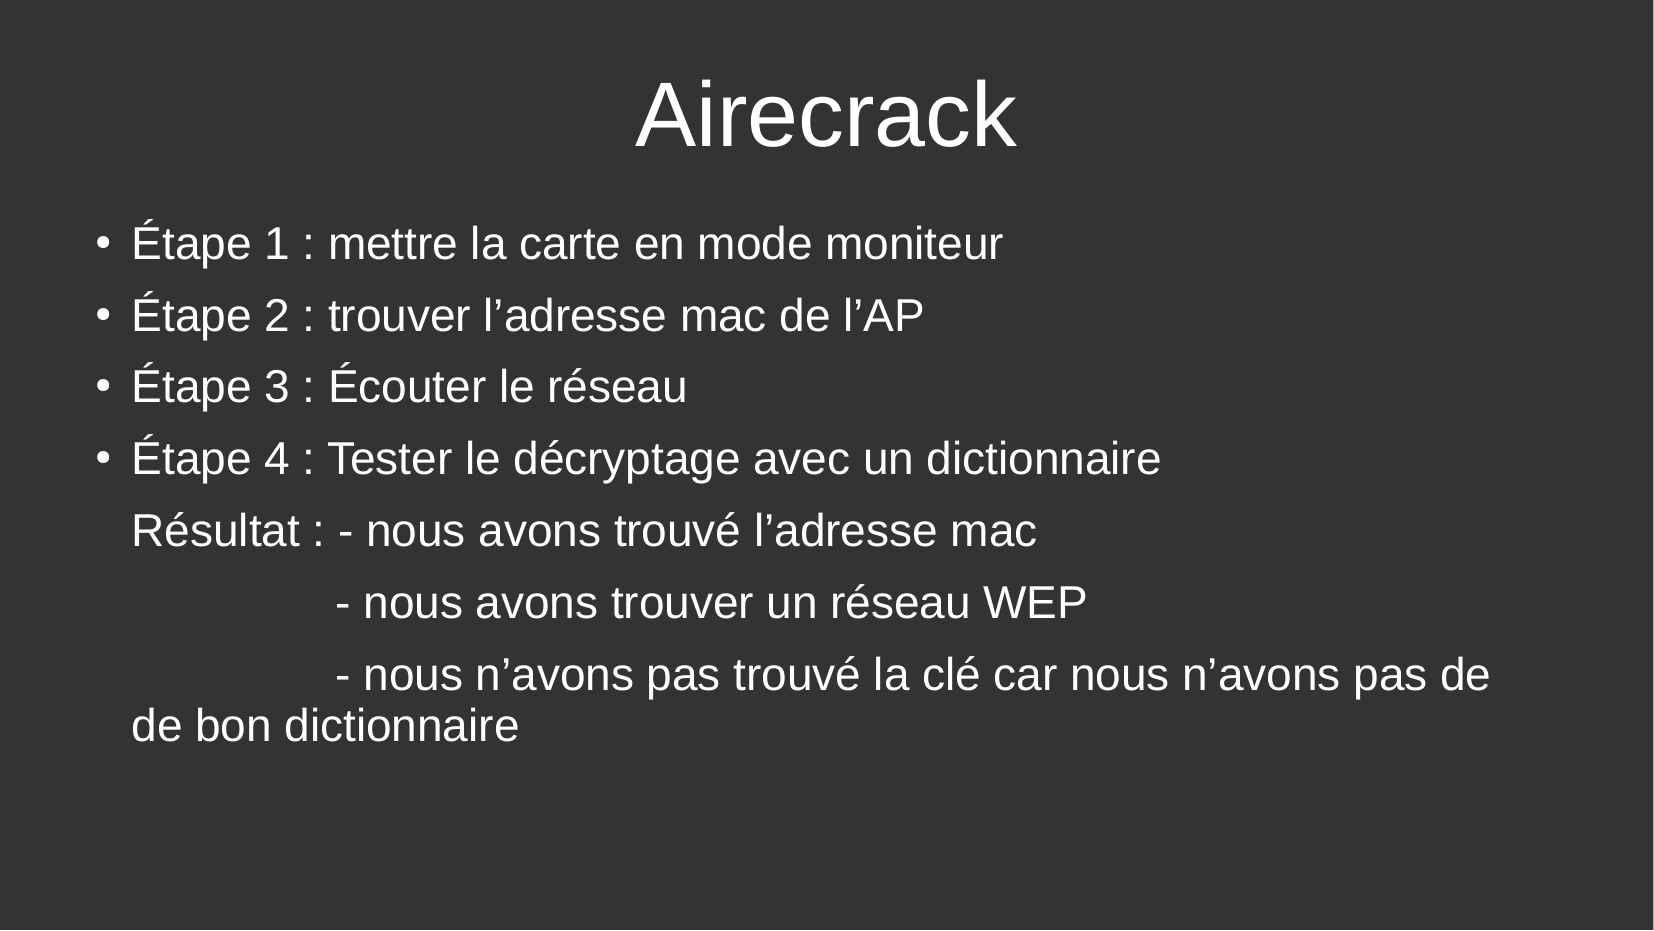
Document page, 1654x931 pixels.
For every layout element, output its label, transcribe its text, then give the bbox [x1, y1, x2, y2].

list Étape 1 : mettre la carte en mode moniteur Étape 2 : trouver l’adresse mac de l’AP Étape 3 : Écouter le réseau Étape 4 : Tester le décryptage avec un dictionnaire Résultat : - nous avons trouvé l’adresse mac - nous avons trouver un réseau WEP - nous n’avons pas trouvé la clé car nous n’avons pas de de bon dictionnaire [82, 217, 1571, 758]
title Airecrack [82, 37, 1571, 193]
